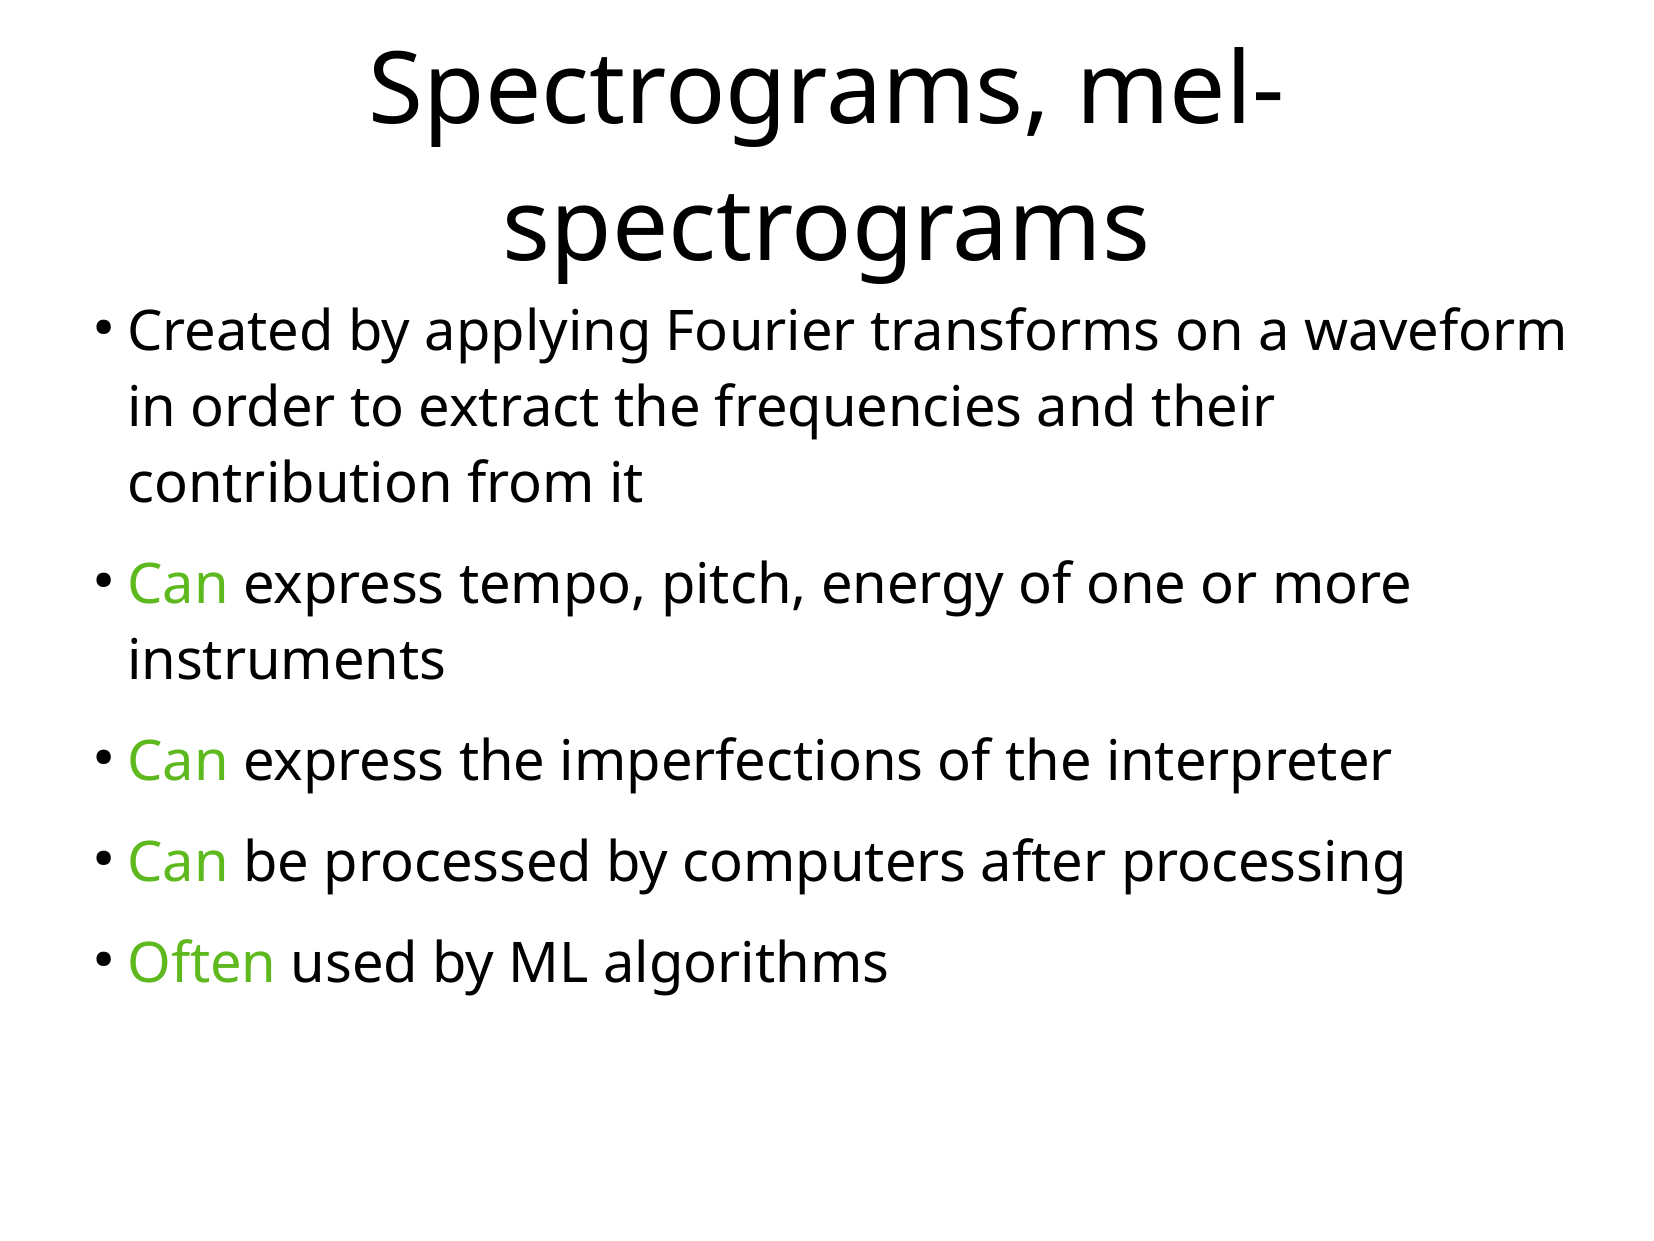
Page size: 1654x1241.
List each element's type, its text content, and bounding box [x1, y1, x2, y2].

list Created by applying Fourier transforms on a waveform in order to extract the frequencies and their contribution from it Can express tempo, pitch, energy of one or more instruments Can express the imperfections of the interpreter Can be processed by computers after processing Often used by ML algorithms [82, 290, 1571, 1010]
title Spectrograms, mel-spectrograms [82, 16, 1571, 290]
